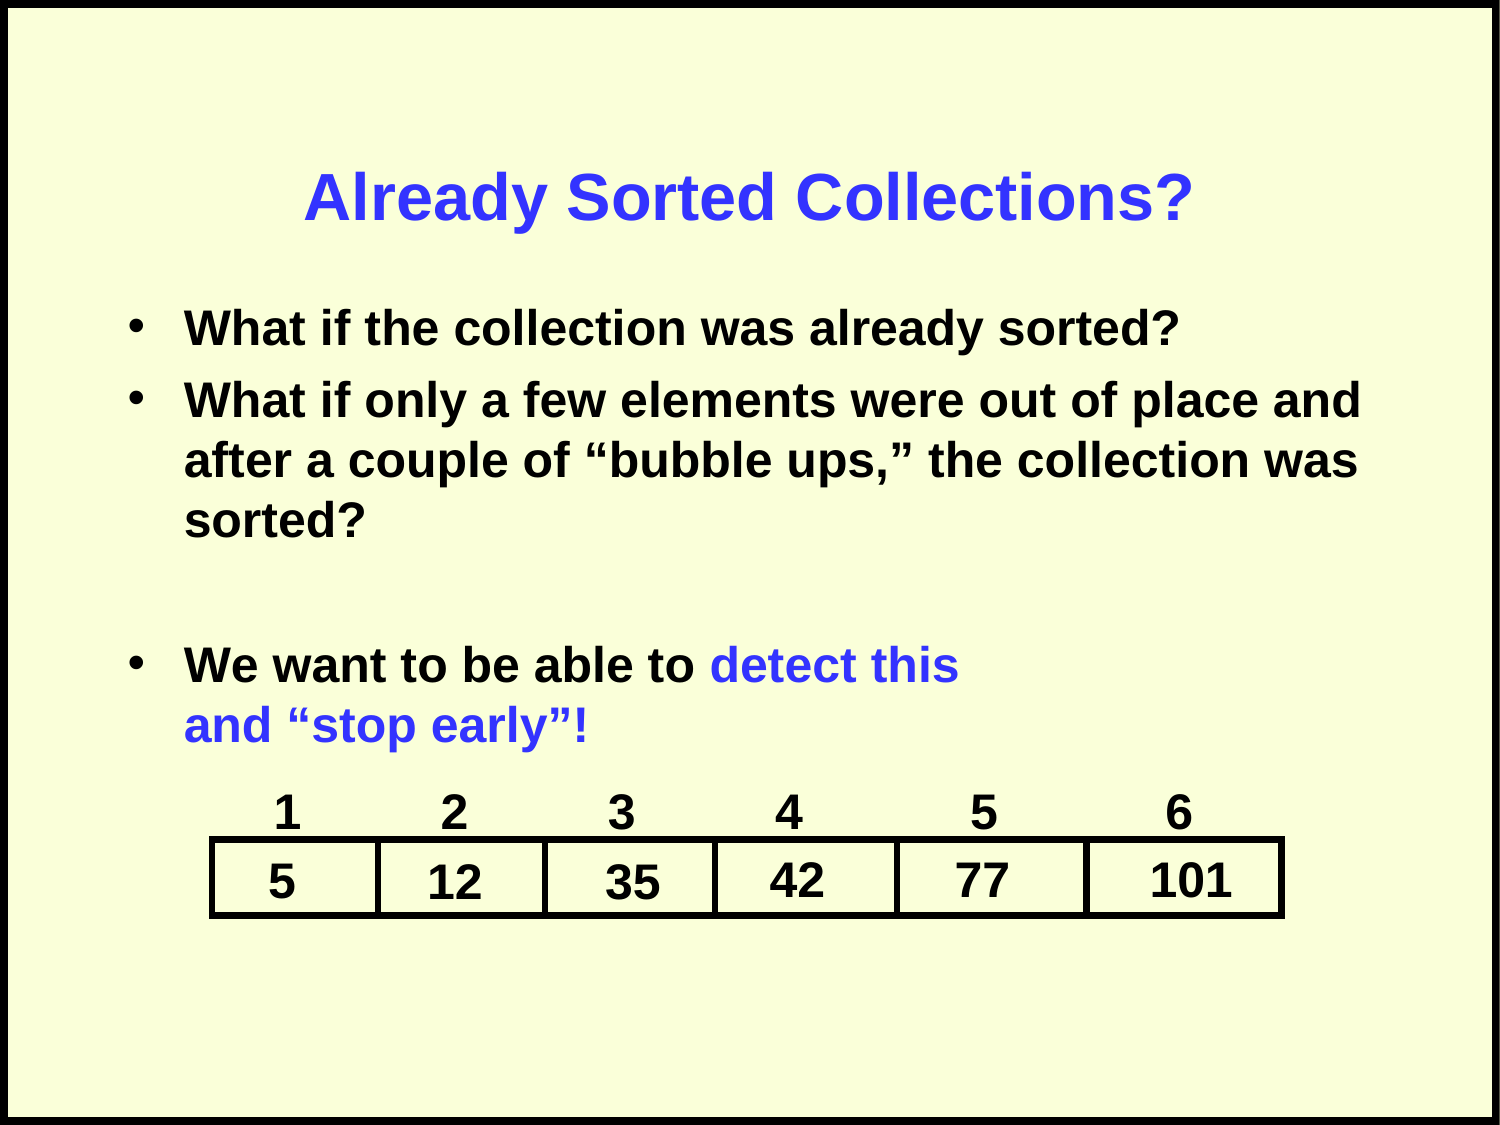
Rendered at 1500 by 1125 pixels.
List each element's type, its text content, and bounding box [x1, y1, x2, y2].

text_box 12 [398, 847, 498, 917]
text_box 5 [239, 840, 312, 917]
list What if the collection was already sorted? What if only a few elements were out of place and after a couple of “bubble ups,” the collection was sorted? We want to be able to detect this and “stop early”! [112, 287, 1388, 1000]
text_box 77 [925, 847, 1026, 916]
text_box 35 [576, 847, 677, 917]
text_box 1 2 3 4 5 6 [258, 771, 1212, 847]
title Already Sorted Collections? [112, 99, 1388, 287]
text_box 101 [1120, 840, 1249, 916]
text_box 42 [754, 847, 841, 916]
